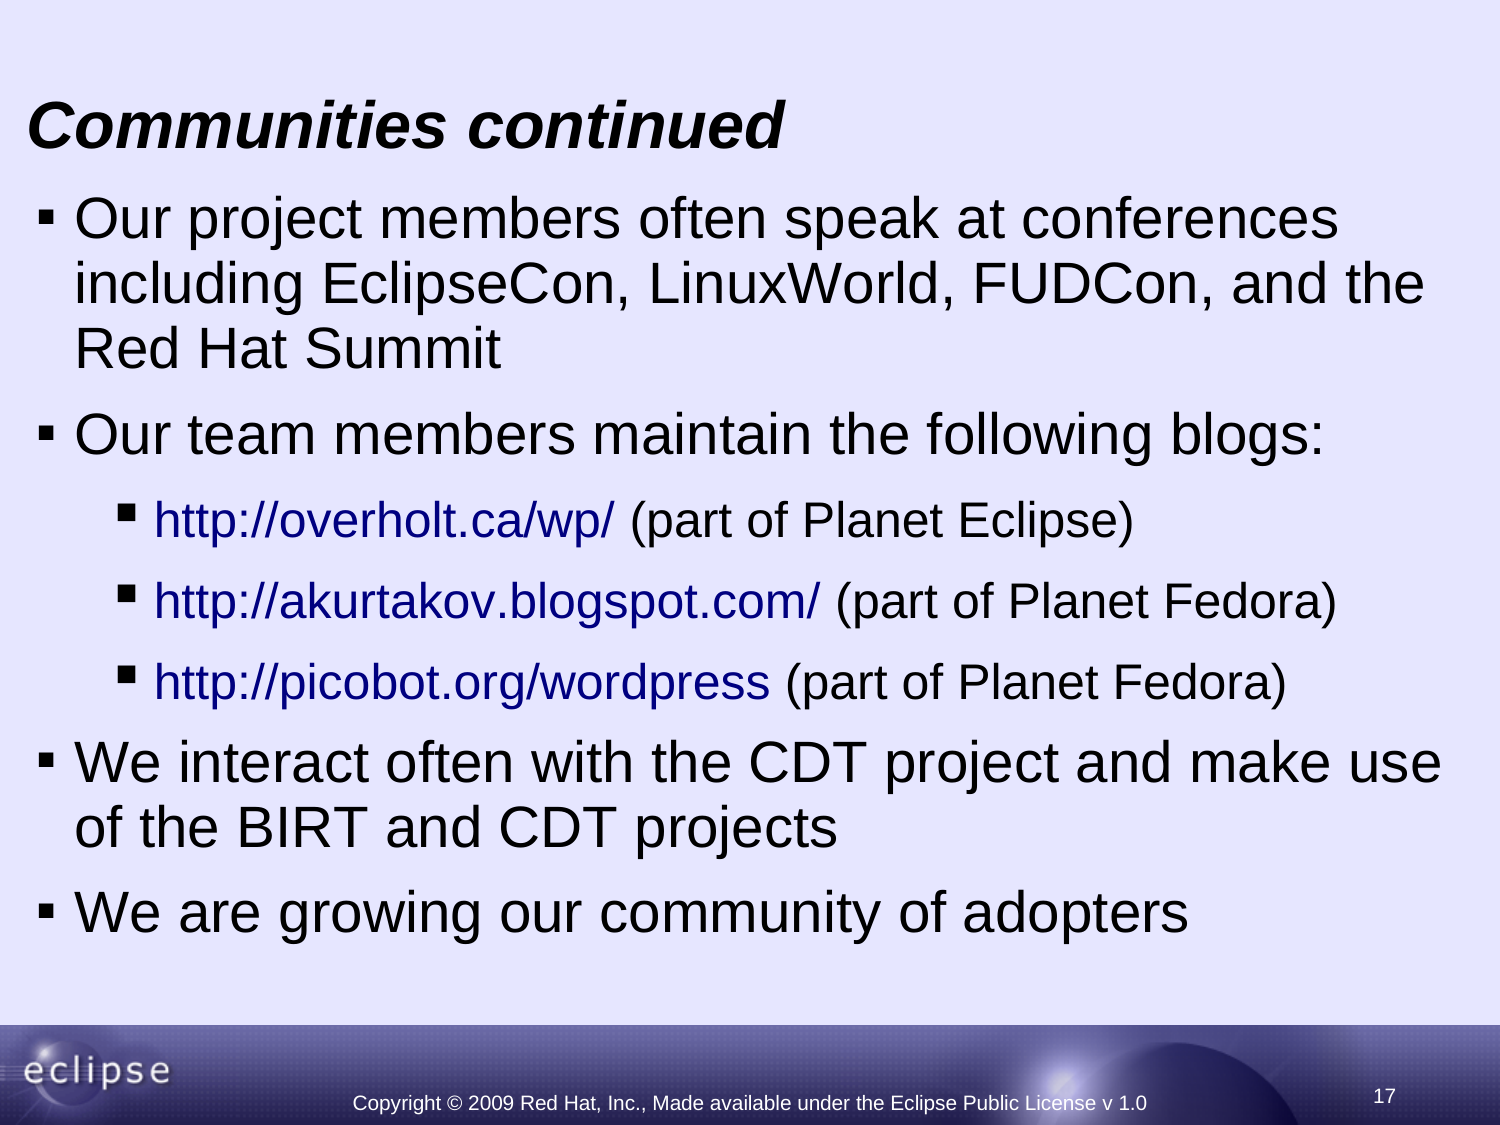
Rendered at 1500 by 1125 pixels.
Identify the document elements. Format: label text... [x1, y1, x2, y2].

picture [0, 1025, 1500, 1125]
list Our project members often speak at conferences including EclipseCon, LinuxWorld, FUDCon, and the Red Hat Summit Our team members maintain the following blogs: http://overholt.ca/wp/ (part of Planet Eclipse) http://akurtakov.blogspot.com/ (part of Planet Fedora) http://picobot.org/wordpress (part of Planet Fedora) We interact often with the CDT project and make use of the BIRT and CDT projects We are growing our community of adopters [36, 185, 1462, 1019]
title Communities continued [26, 84, 1474, 172]
